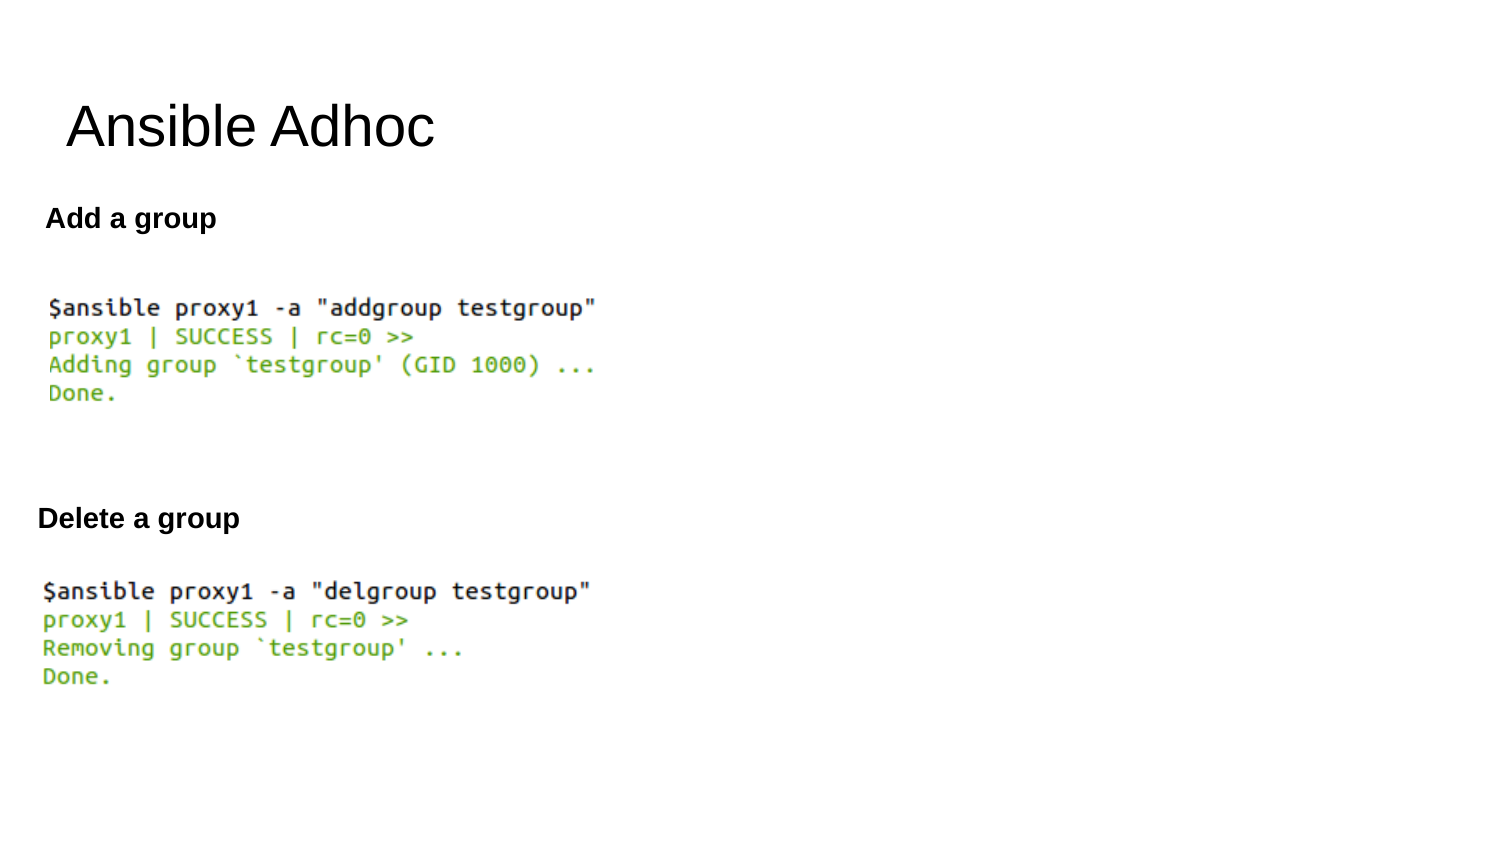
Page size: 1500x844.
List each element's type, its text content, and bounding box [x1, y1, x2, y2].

title Ansible Adhoc [51, 72, 1449, 167]
text_box Add a group [30, 184, 535, 239]
picture [50, 294, 632, 420]
picture [43, 579, 633, 700]
text_box Delete a group [22, 484, 528, 539]
